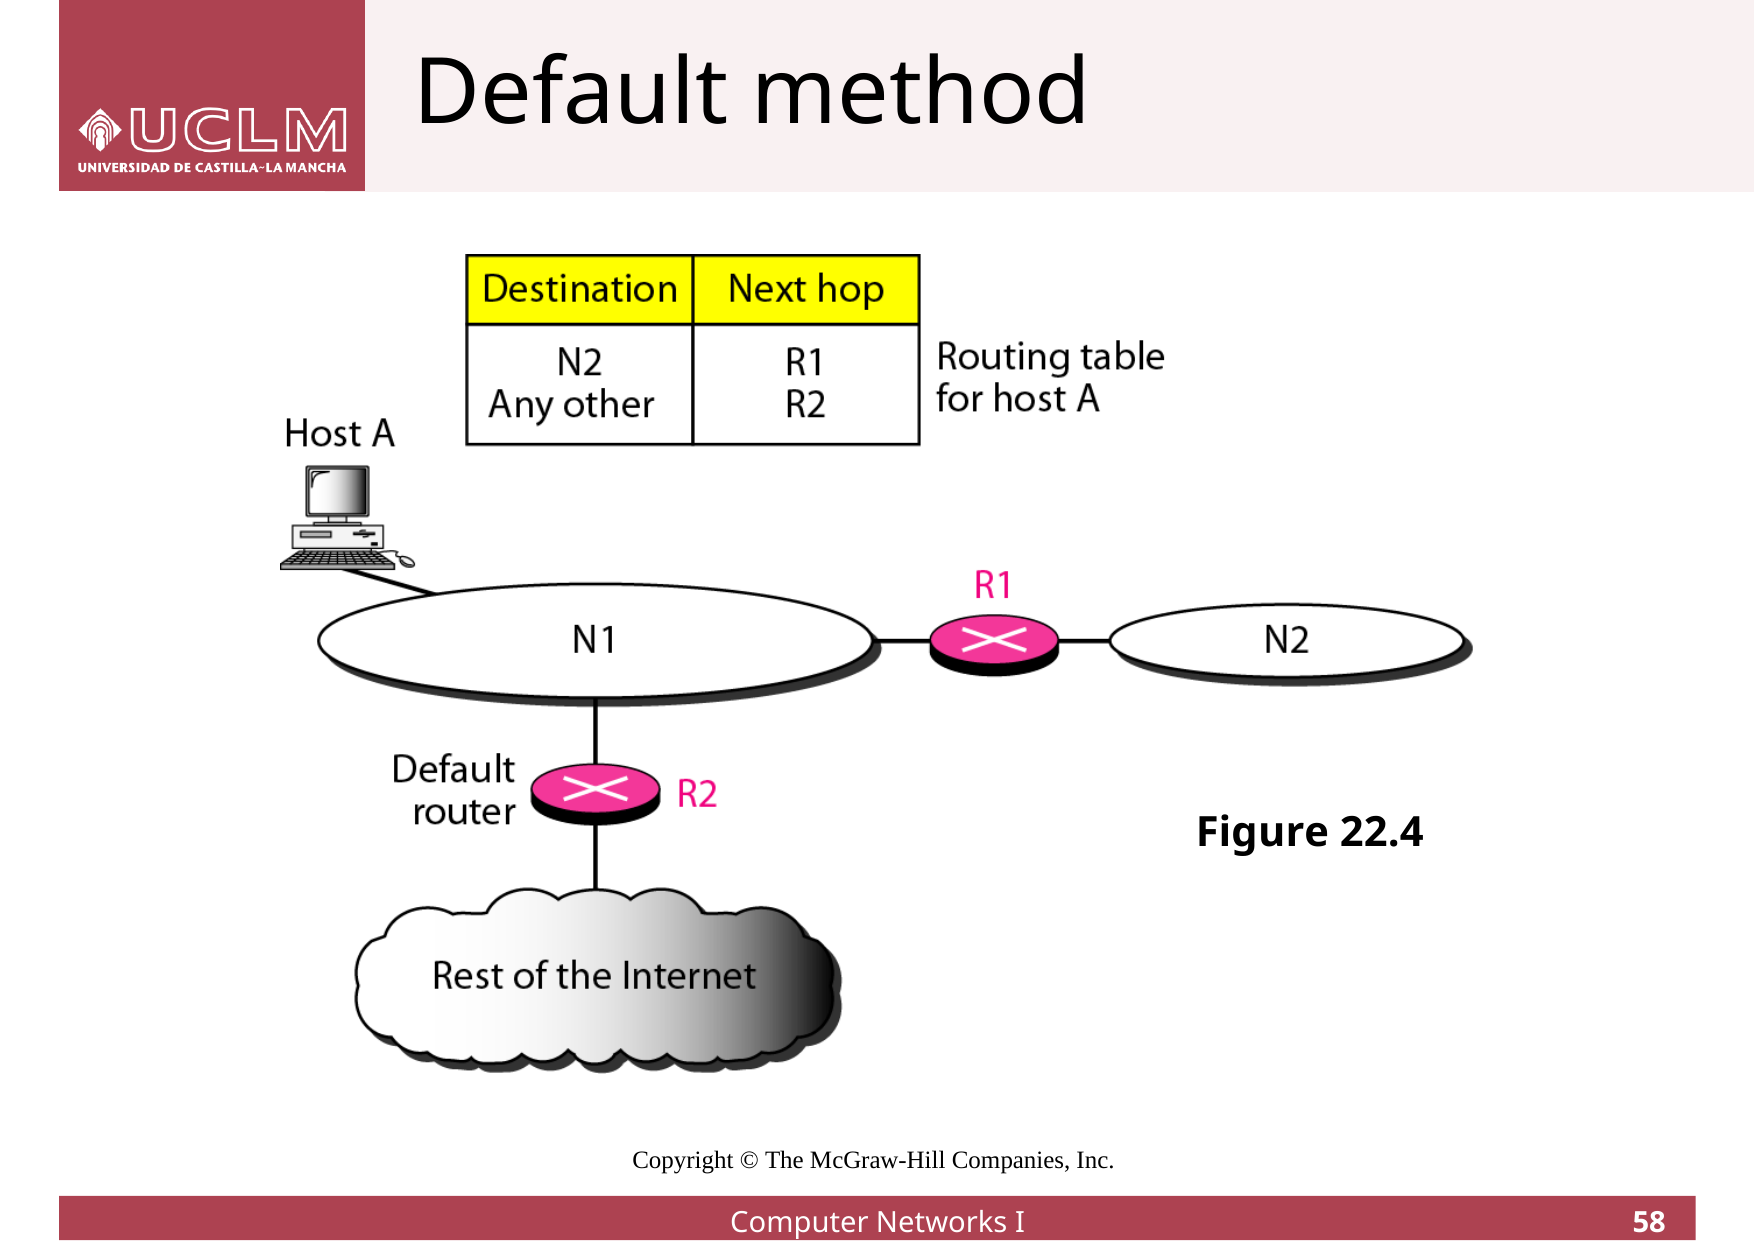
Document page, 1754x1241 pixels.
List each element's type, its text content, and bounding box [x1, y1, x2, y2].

text_box Copyright © The McGraw-Hill Companies, Inc. [478, 1136, 1276, 1182]
text_box Figure 22.4 [1181, 797, 1505, 879]
picture [280, 254, 1474, 1074]
picture [59, 0, 365, 191]
title Default method [413, 0, 1667, 198]
